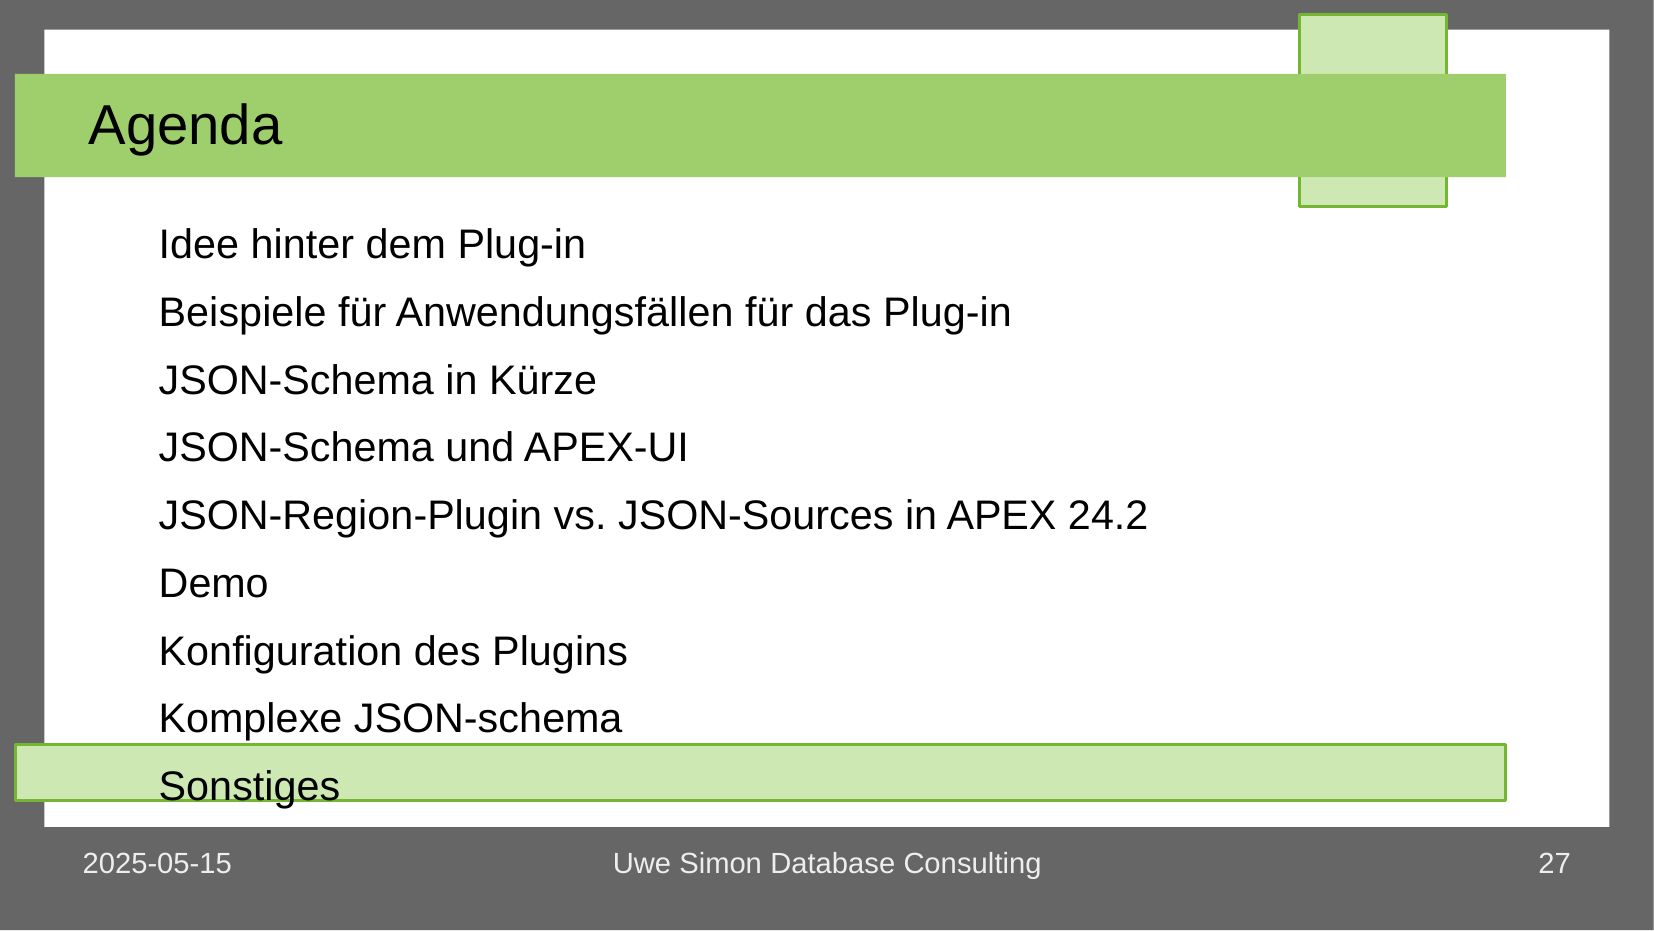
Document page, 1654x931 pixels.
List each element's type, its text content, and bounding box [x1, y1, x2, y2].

text_box [15, 744, 88, 801]
list Idee hinter dem Plug-in Beispiele für Anwendungsfällen für das Plug-in JSON-Schema in Kürze JSON-Schema und APEX-UI JSON-Region-Plugin vs. JSON-Sources in APEX 24.2 Demo Konfiguration des Plugins Komplexe JSON-schema Sonstiges [88, 221, 1565, 813]
title Agenda [88, 73, 1506, 178]
